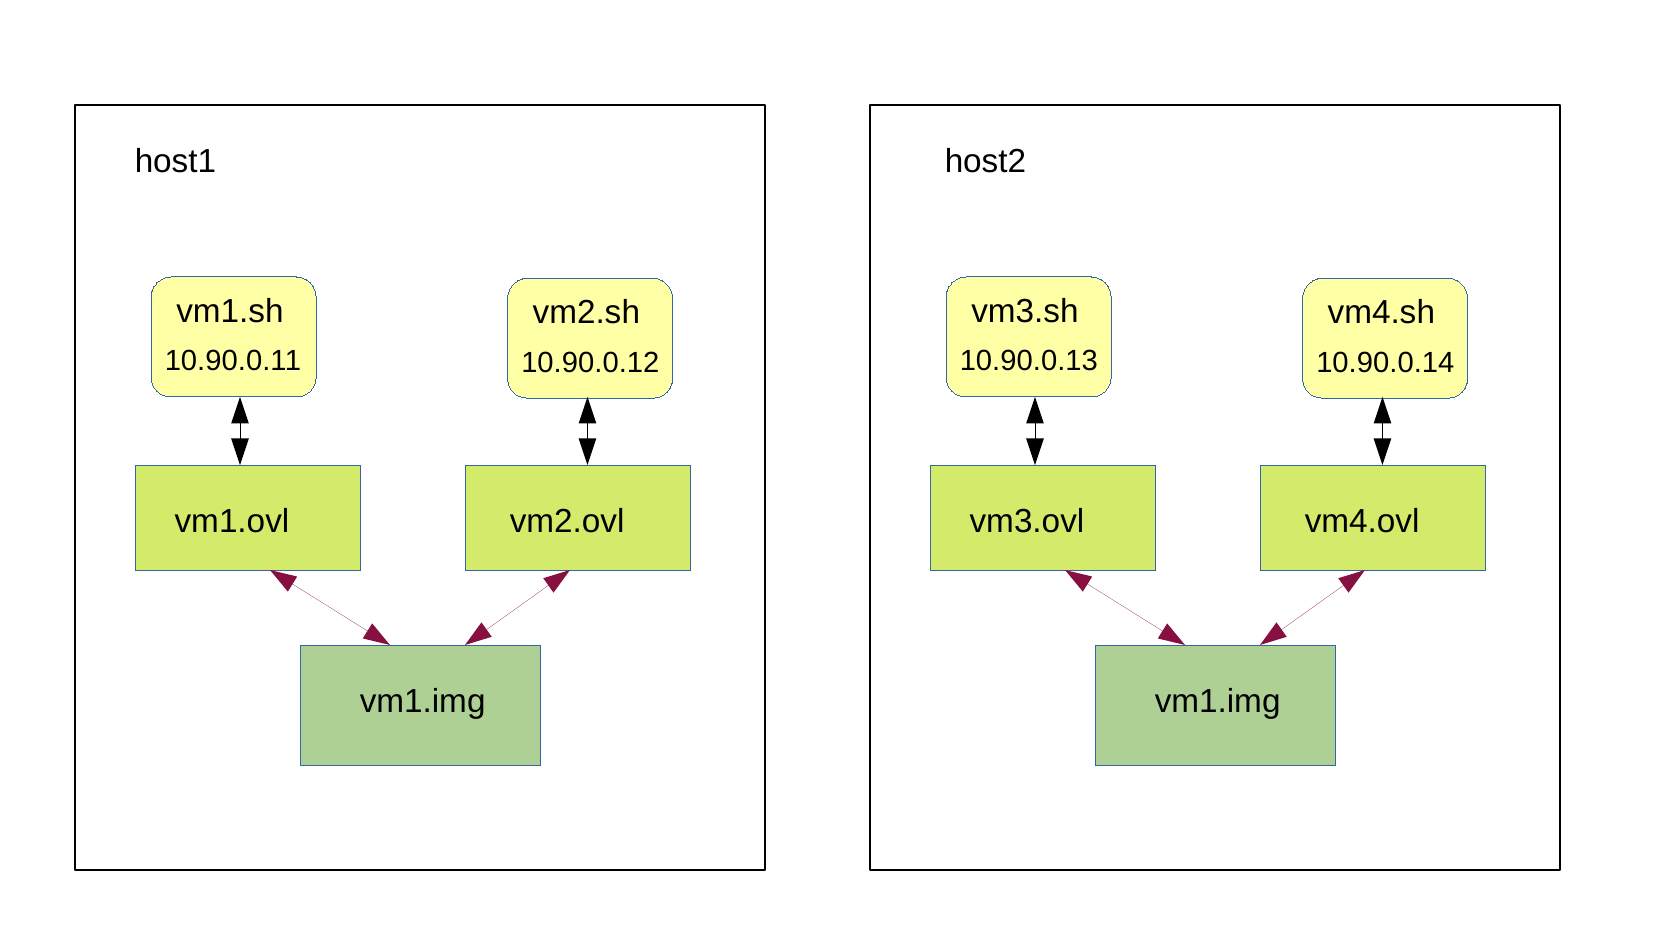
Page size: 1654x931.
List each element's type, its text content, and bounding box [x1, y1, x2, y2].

text_box 10.90.0.12 [506, 338, 675, 391]
text_box vm1.sh [161, 285, 299, 336]
text_box [75, 105, 766, 871]
text_box vm3.sh [956, 285, 1094, 336]
text_box 10.90.0.13 [945, 336, 1114, 389]
text_box host2 [930, 135, 1116, 187]
text_box [870, 105, 1561, 871]
text_box host1 [120, 135, 306, 187]
text_box vm2.ovl [495, 495, 681, 547]
text_box vm4.sh [1312, 286, 1451, 338]
text_box vm1.img [1140, 675, 1326, 727]
text_box vm4.ovl [1290, 495, 1476, 547]
text_box vm2.sh [517, 286, 656, 338]
text_box 10.90.0.11 [150, 336, 317, 389]
text_box vm3.ovl [954, 495, 1141, 547]
text_box vm1.img [345, 675, 531, 727]
text_box vm1.ovl [159, 495, 346, 547]
text_box 10.90.0.14 [1301, 338, 1470, 391]
